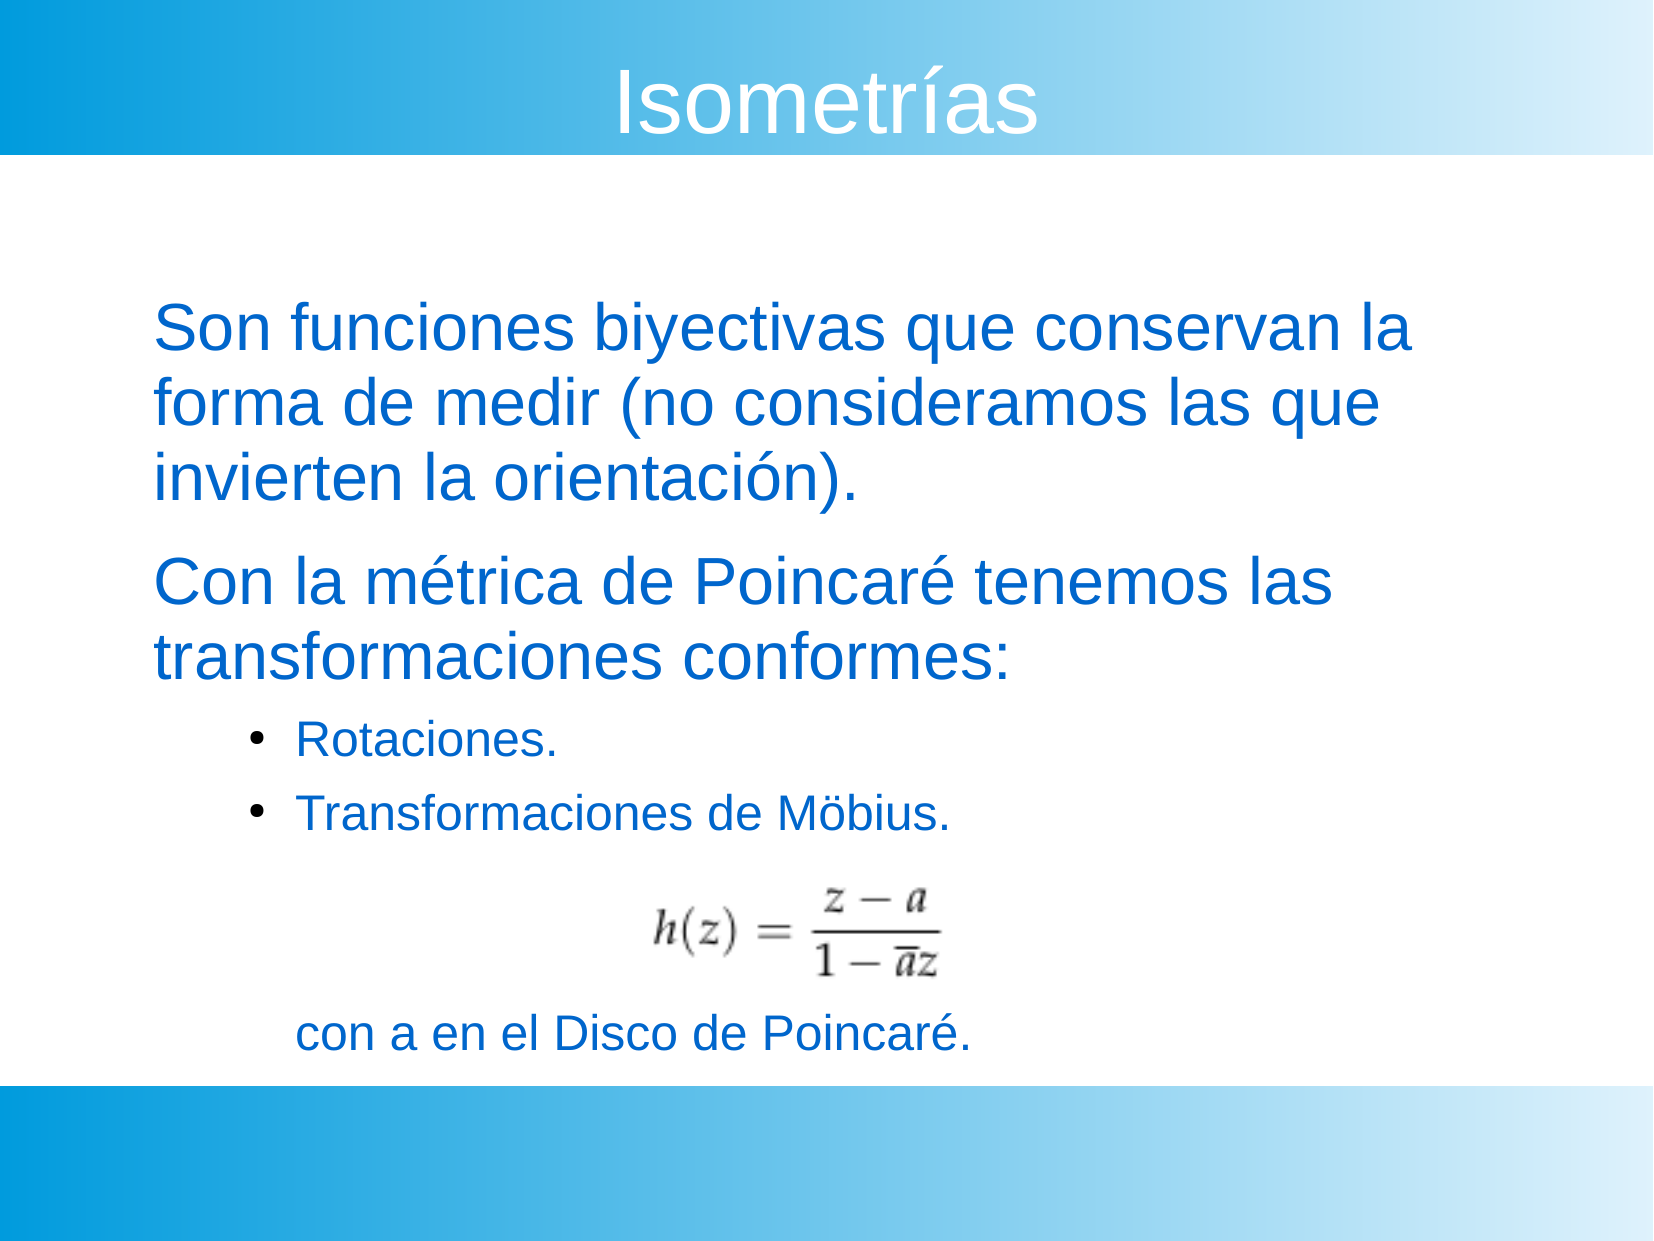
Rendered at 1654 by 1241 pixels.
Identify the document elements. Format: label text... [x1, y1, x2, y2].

list Son funciones biyectivas que conservan la forma de medir (no consideramos las que invierten la orientación). Con la métrica de Poincaré tenemos las transformaciones conformes: Rotaciones. Transformaciones de Möbius. con a en el Disco de Poincaré. [82, 290, 1571, 1010]
picture [631, 862, 969, 1006]
title Isometrías [82, 49, 1571, 155]
